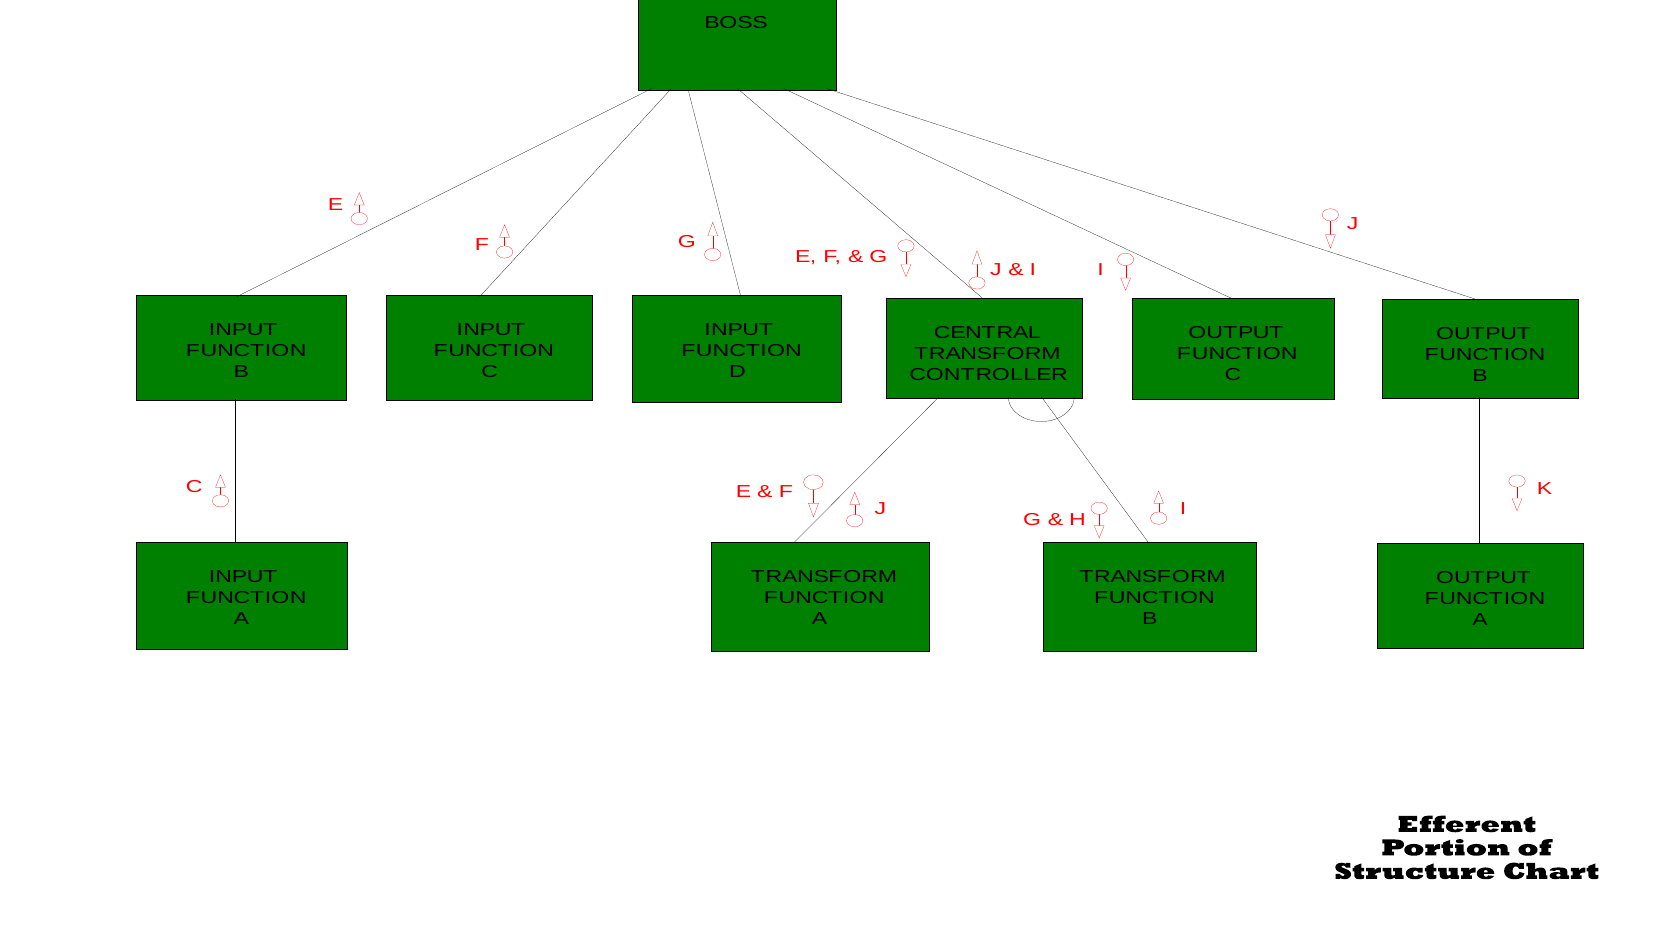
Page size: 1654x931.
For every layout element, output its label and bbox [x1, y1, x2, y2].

chart [96, 0, 1623, 681]
chart [1335, 775, 1599, 920]
